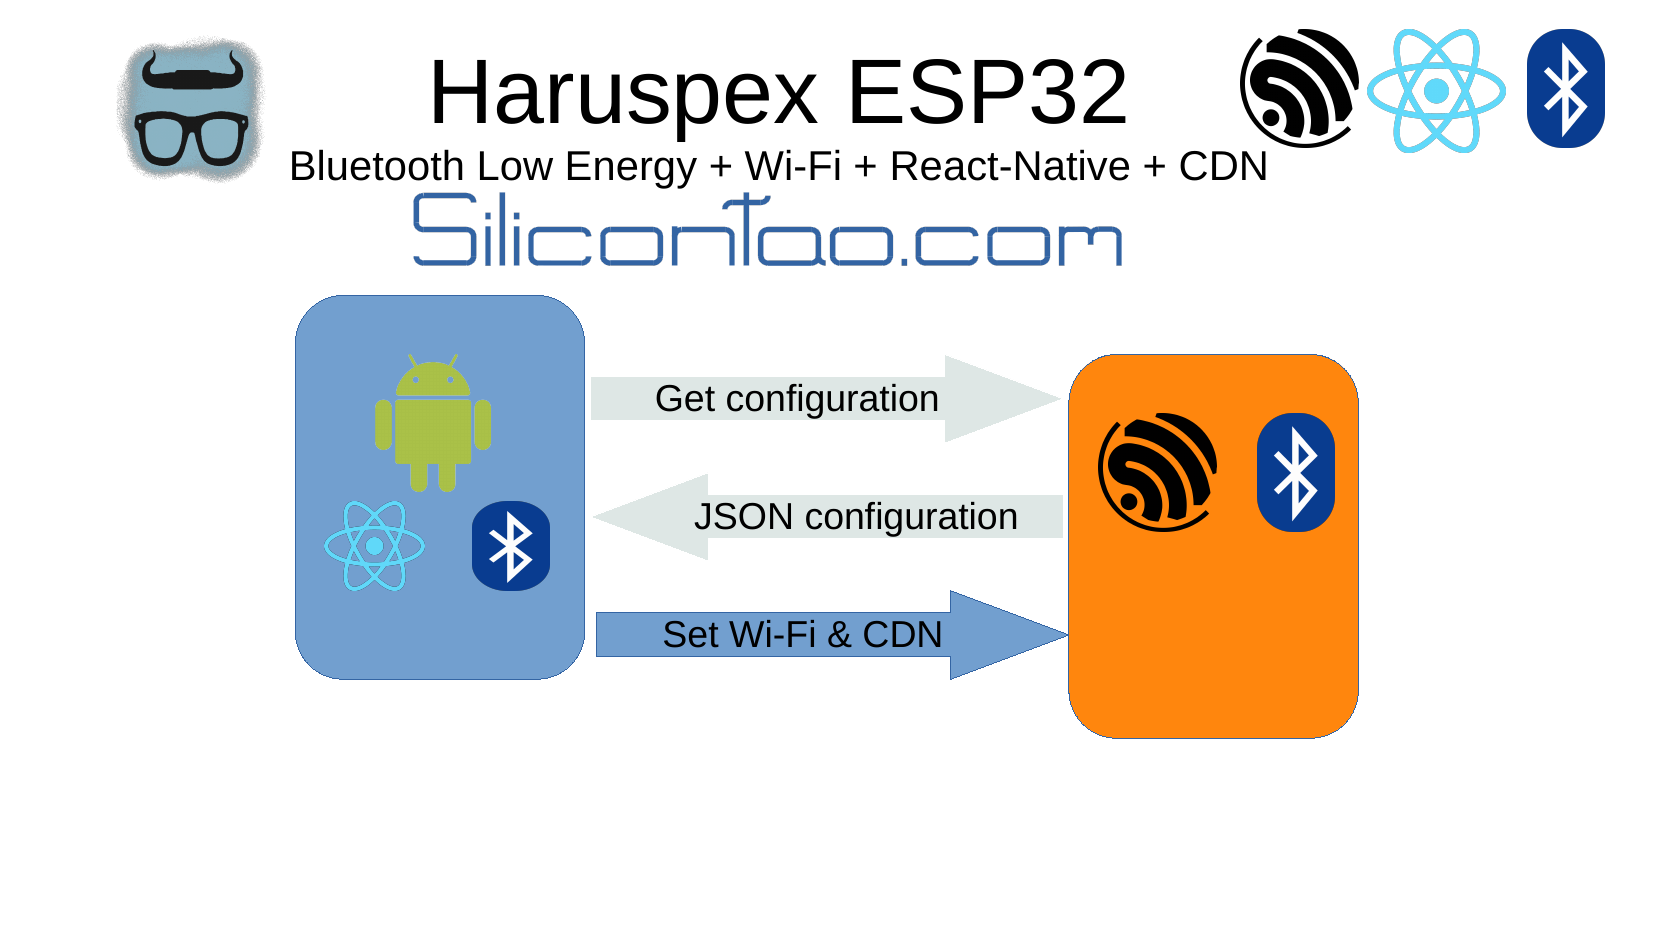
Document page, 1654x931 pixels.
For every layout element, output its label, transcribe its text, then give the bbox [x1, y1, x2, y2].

picture [1257, 413, 1335, 532]
picture [364, 354, 502, 492]
picture [1240, 29, 1359, 148]
picture [324, 501, 425, 591]
picture [1367, 29, 1506, 153]
text_box JSON configuration [590, 472, 1064, 562]
picture [413, 192, 1122, 266]
text_box Get configuration [590, 354, 1064, 443]
text_box [295, 295, 585, 680]
picture [82, 0, 301, 218]
text_box Set Wi-Fi & CDN [596, 590, 1069, 680]
picture [1527, 29, 1605, 148]
picture [472, 501, 550, 591]
picture [1098, 413, 1217, 532]
title Haruspex ESP32 Bluetooth Low Energy + Wi-Fi + React-Native + CDN [301, 37, 1477, 193]
text_box [1068, 354, 1359, 739]
